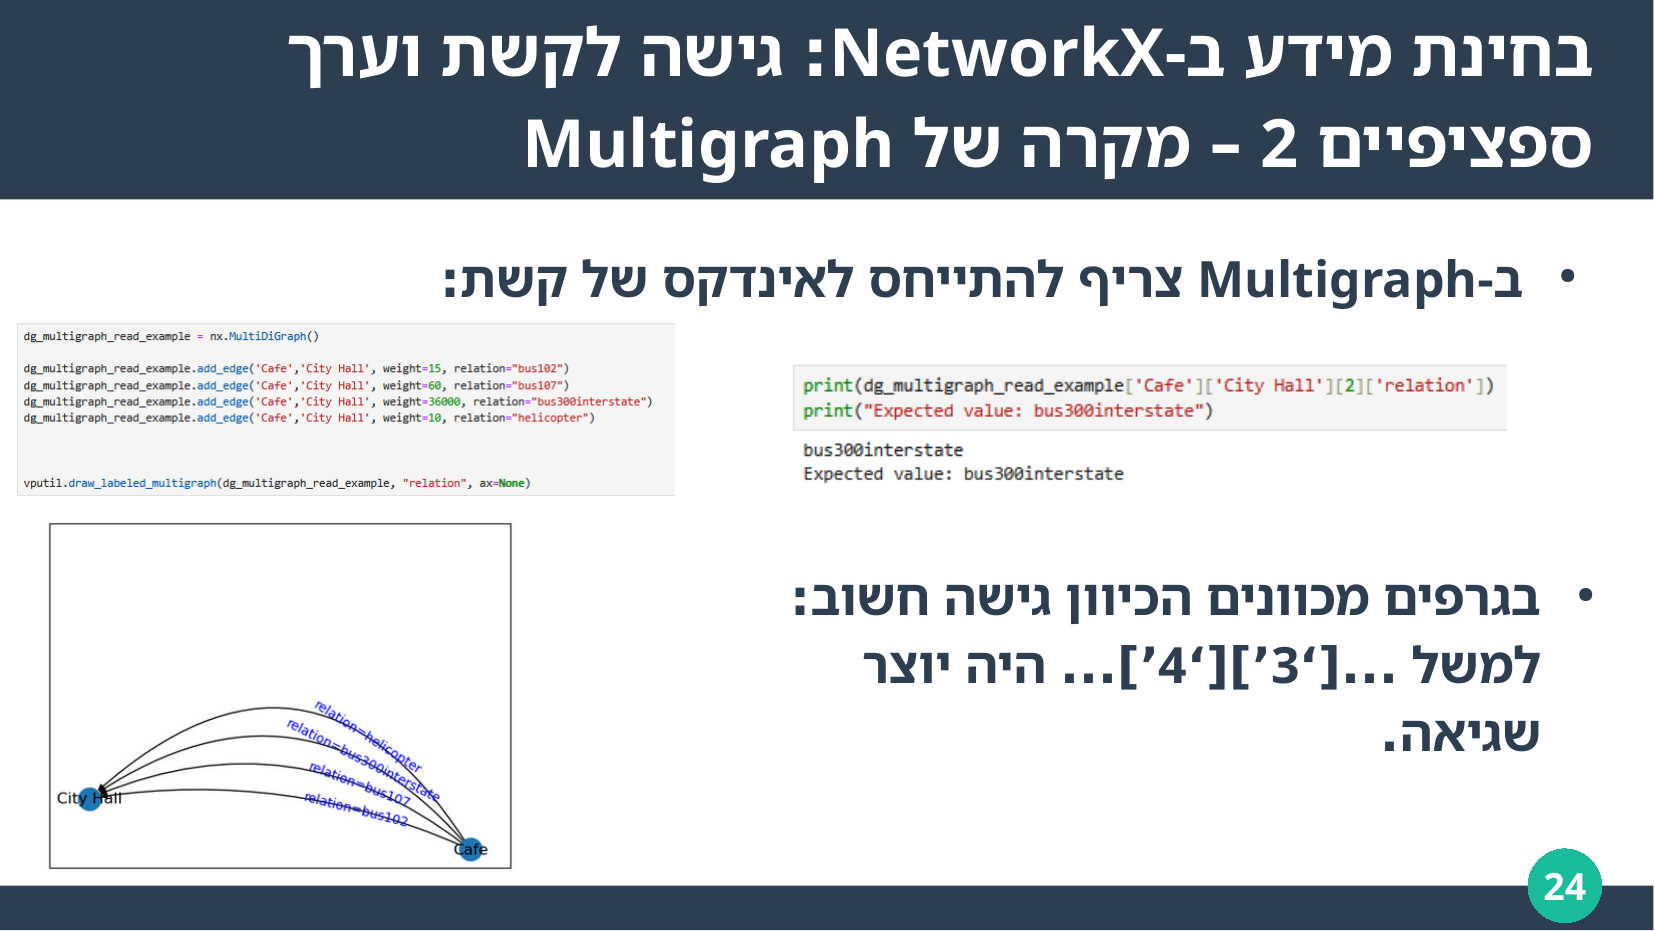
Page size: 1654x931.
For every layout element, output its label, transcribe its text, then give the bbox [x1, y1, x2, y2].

title בחינת מידע ב-NetworkX: גישה לקשת וערך ספציפיים 2 – מקרה של Multigraph [58, 36, 1595, 155]
list בגרפים מכוונים הכיוון גישה חשוב: למשל ...[‘3’][‘4’]... היה יוצר שגיאה. [749, 562, 1613, 788]
picture [787, 346, 1507, 488]
picture [10, 313, 675, 505]
picture [37, 514, 525, 876]
list ב-Multigraph צריף להתייחס לאינדקס של קשת: [58, 243, 1595, 864]
